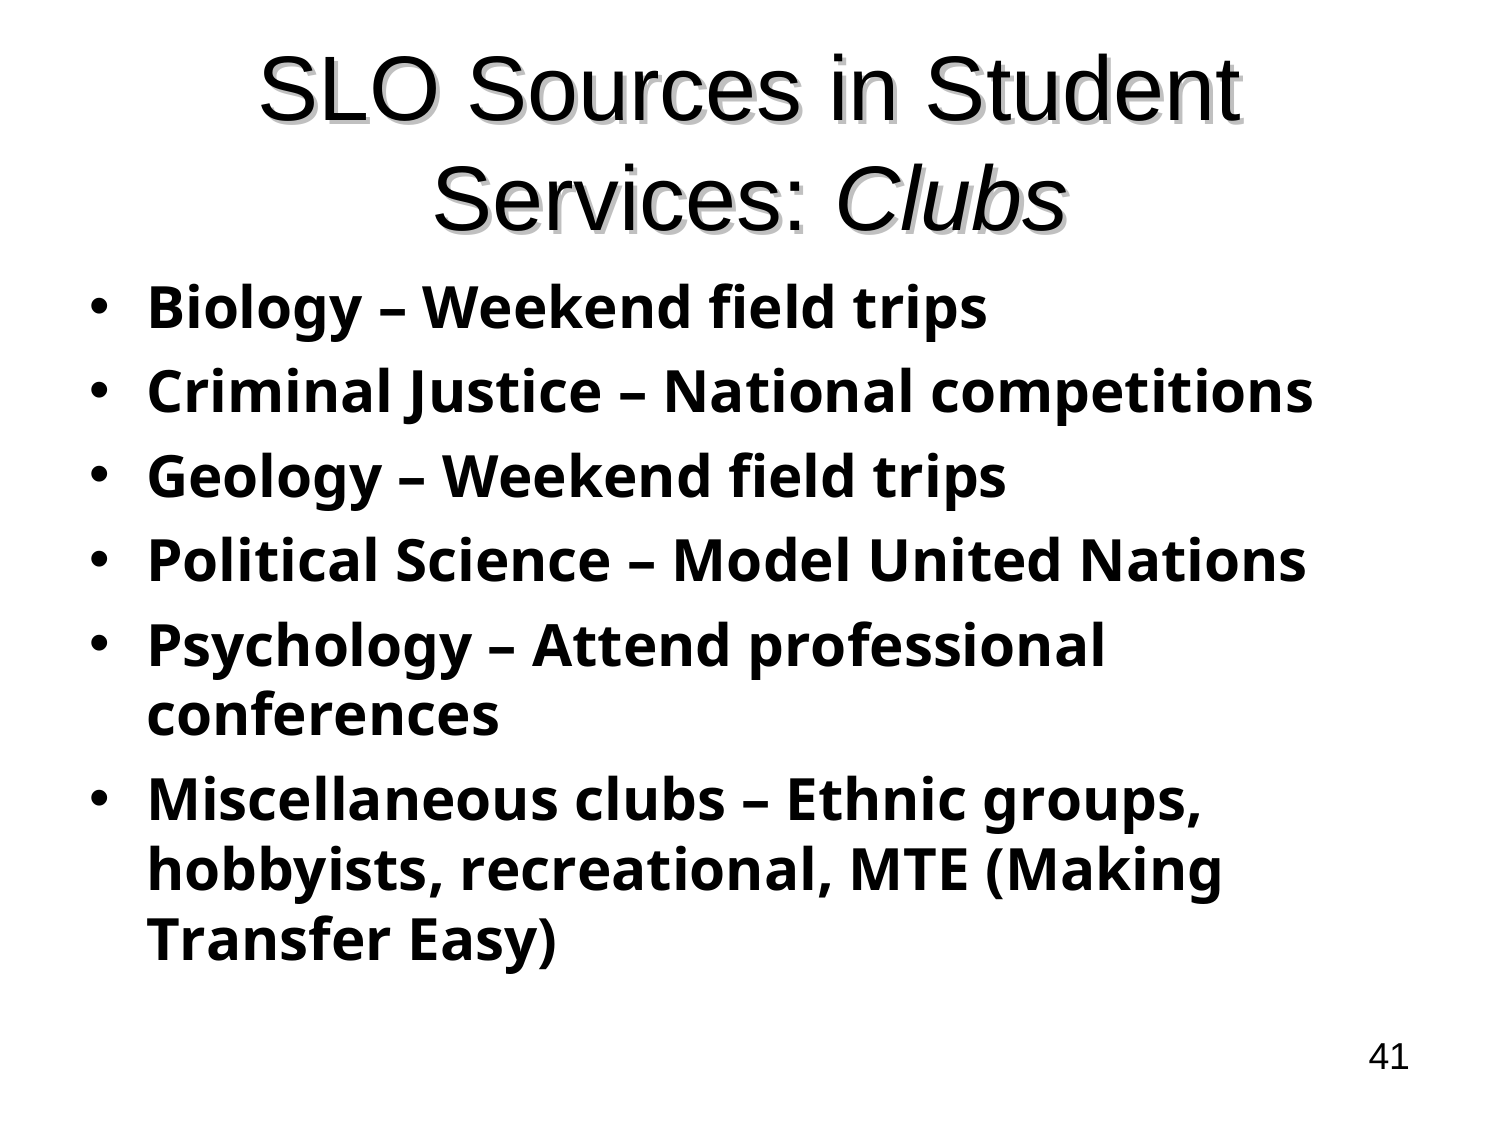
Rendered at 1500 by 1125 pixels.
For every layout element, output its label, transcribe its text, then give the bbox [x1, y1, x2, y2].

list Biology – Weekend field trips Criminal Justice – National competitions Geology – Weekend field trips Political Science – Model United Nations Psychology – Attend professional conferences Miscellaneous clubs – Ethnic groups, hobbyists, recreational, MTE (Making Transfer Easy) [75, 262, 1426, 1005]
title SLO Sources in Student Services: Clubs [75, 45, 1426, 233]
